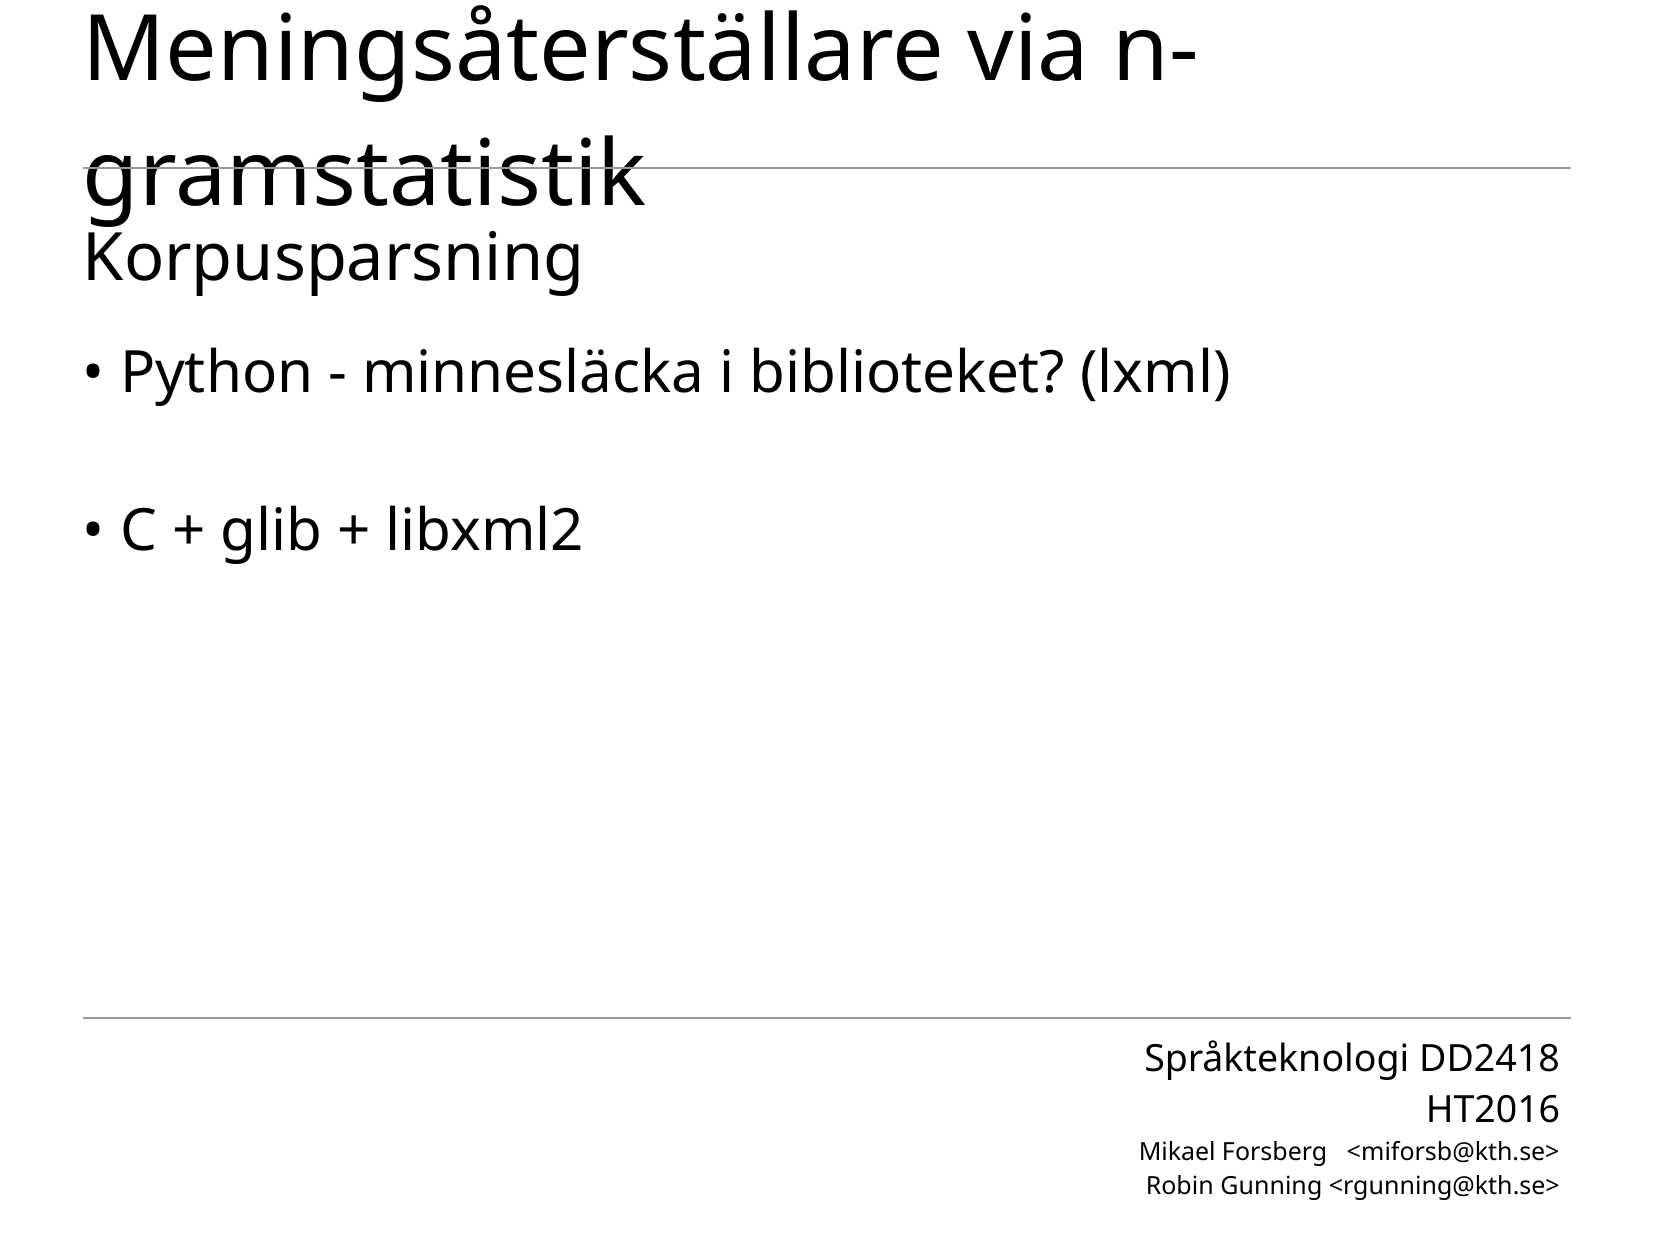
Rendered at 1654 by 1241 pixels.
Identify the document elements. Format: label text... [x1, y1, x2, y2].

title Korpusparsning [82, 194, 1571, 316]
title Meningsåterställare via n-gramstatistik [82, 46, 1571, 167]
subtitle • Python - minnesläcka i biblioteket? (lxml) • C + glib + libxml2 [82, 330, 1571, 1010]
text_box Språkteknologi DD2418 HT2016 Mikael Forsberg <miforsb@kth.se> Robin Gunning <rgunning@kth.se> [1020, 1024, 1576, 1156]
